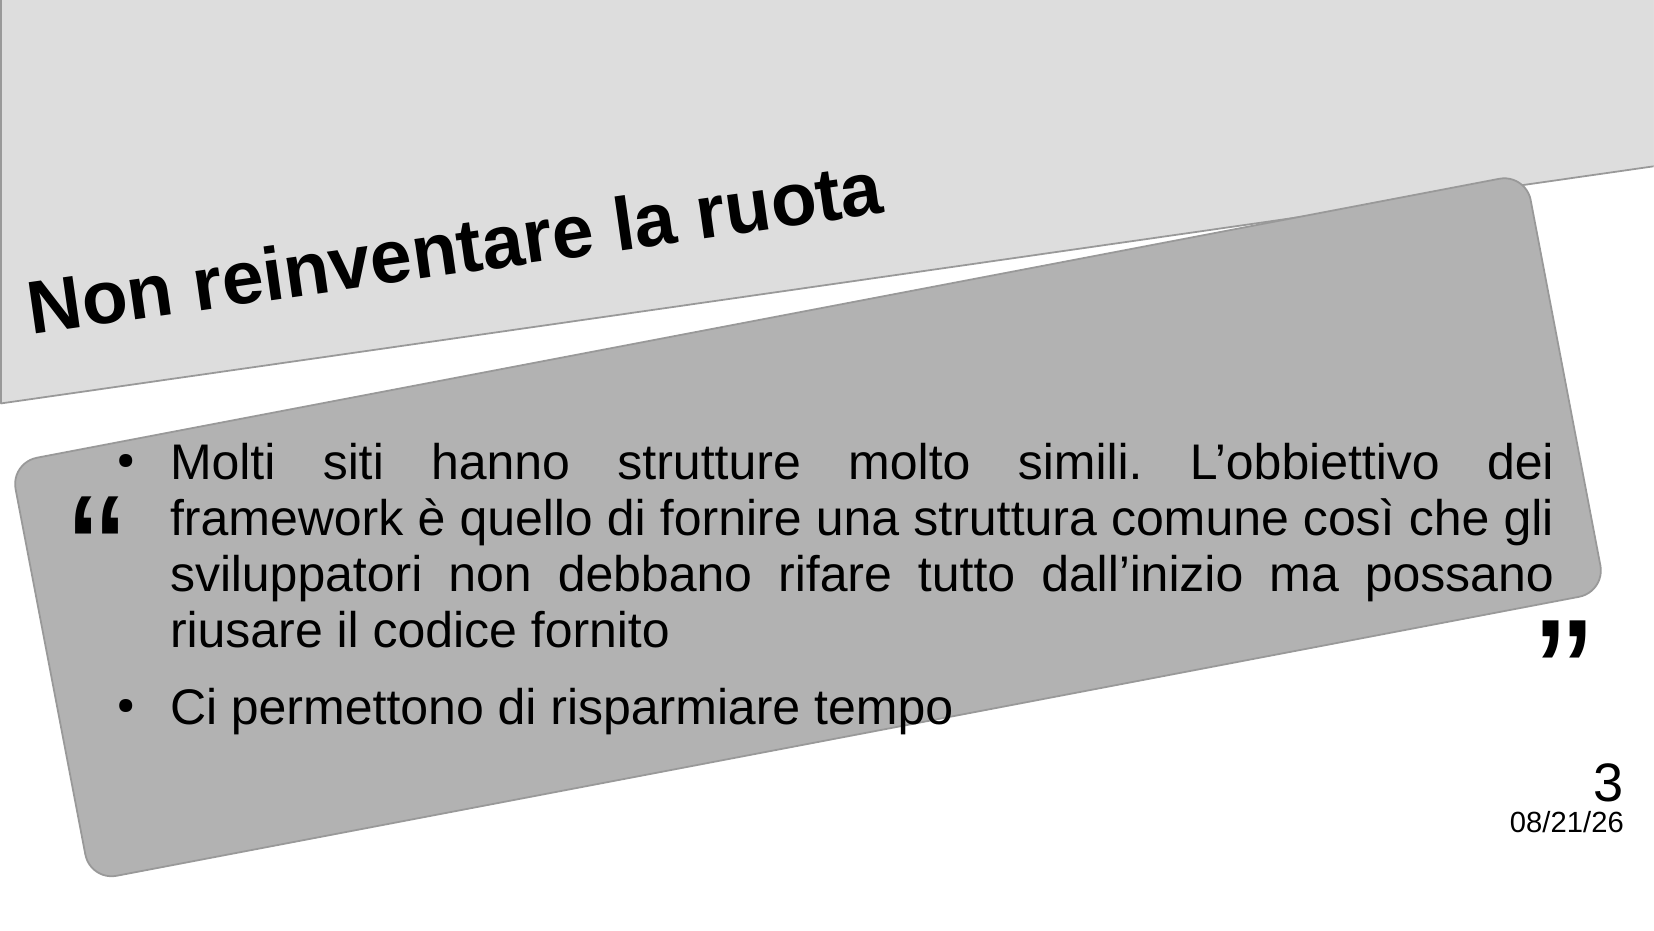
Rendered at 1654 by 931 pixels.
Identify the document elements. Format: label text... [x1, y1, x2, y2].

title Non reinventare la ruota [16, 21, 1501, 387]
list Molti siti hanno strutture molto simili. L’obbiettivo dei framework è quello di fornire una struttura comune così che gli sviluppatori non debbano rifare tutto dall’inizio ma possano riusare il codice fornito Ci permettono di risparmiare tempo [99, 434, 1555, 789]
